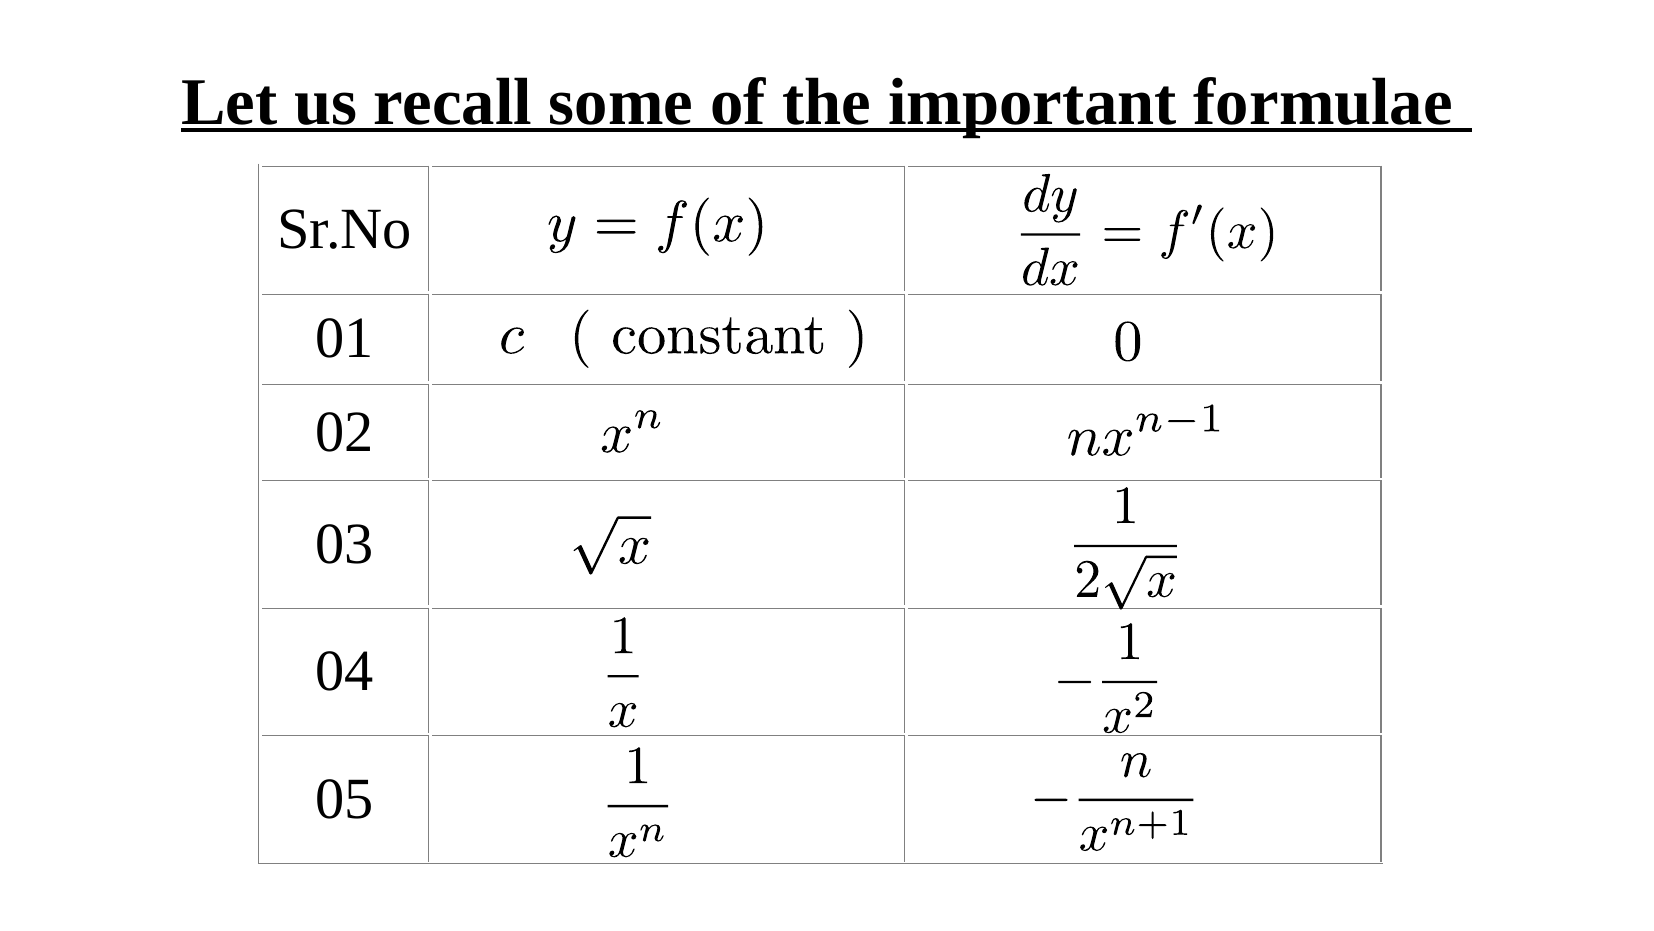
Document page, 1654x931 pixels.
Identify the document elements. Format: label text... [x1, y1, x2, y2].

table_cell 02 [262, 385, 428, 478]
table_cell [908, 385, 1380, 478]
table_cell [432, 609, 904, 733]
text_box [607, 747, 669, 858]
text_box [501, 327, 524, 354]
table_header [432, 167, 904, 291]
text_box [1032, 752, 1194, 852]
table_cell 04 [262, 609, 428, 733]
text_box [601, 410, 661, 453]
text_box [1115, 321, 1141, 362]
text_box [1074, 487, 1177, 610]
table_cell [908, 736, 1380, 860]
table_cell [432, 385, 904, 478]
table_cell 01 [262, 295, 428, 381]
table_header Sr.No [262, 167, 428, 291]
table_cell 03 [262, 481, 428, 605]
table_header [908, 167, 1380, 291]
table_cell [908, 295, 1380, 381]
table_cell [908, 481, 1380, 605]
text_box [1056, 622, 1158, 734]
text_box [572, 516, 652, 575]
table_cell [432, 295, 904, 381]
table_cell 05 [262, 736, 428, 860]
title Let us recall some of the important formulae [47, 37, 1607, 886]
text_box [572, 309, 863, 368]
text_box [1020, 173, 1274, 286]
table_cell [432, 481, 904, 605]
table_cell [908, 609, 1380, 733]
text_box [548, 197, 763, 256]
text_box [607, 617, 639, 728]
text_box [1068, 404, 1220, 456]
table_cell [432, 736, 904, 860]
